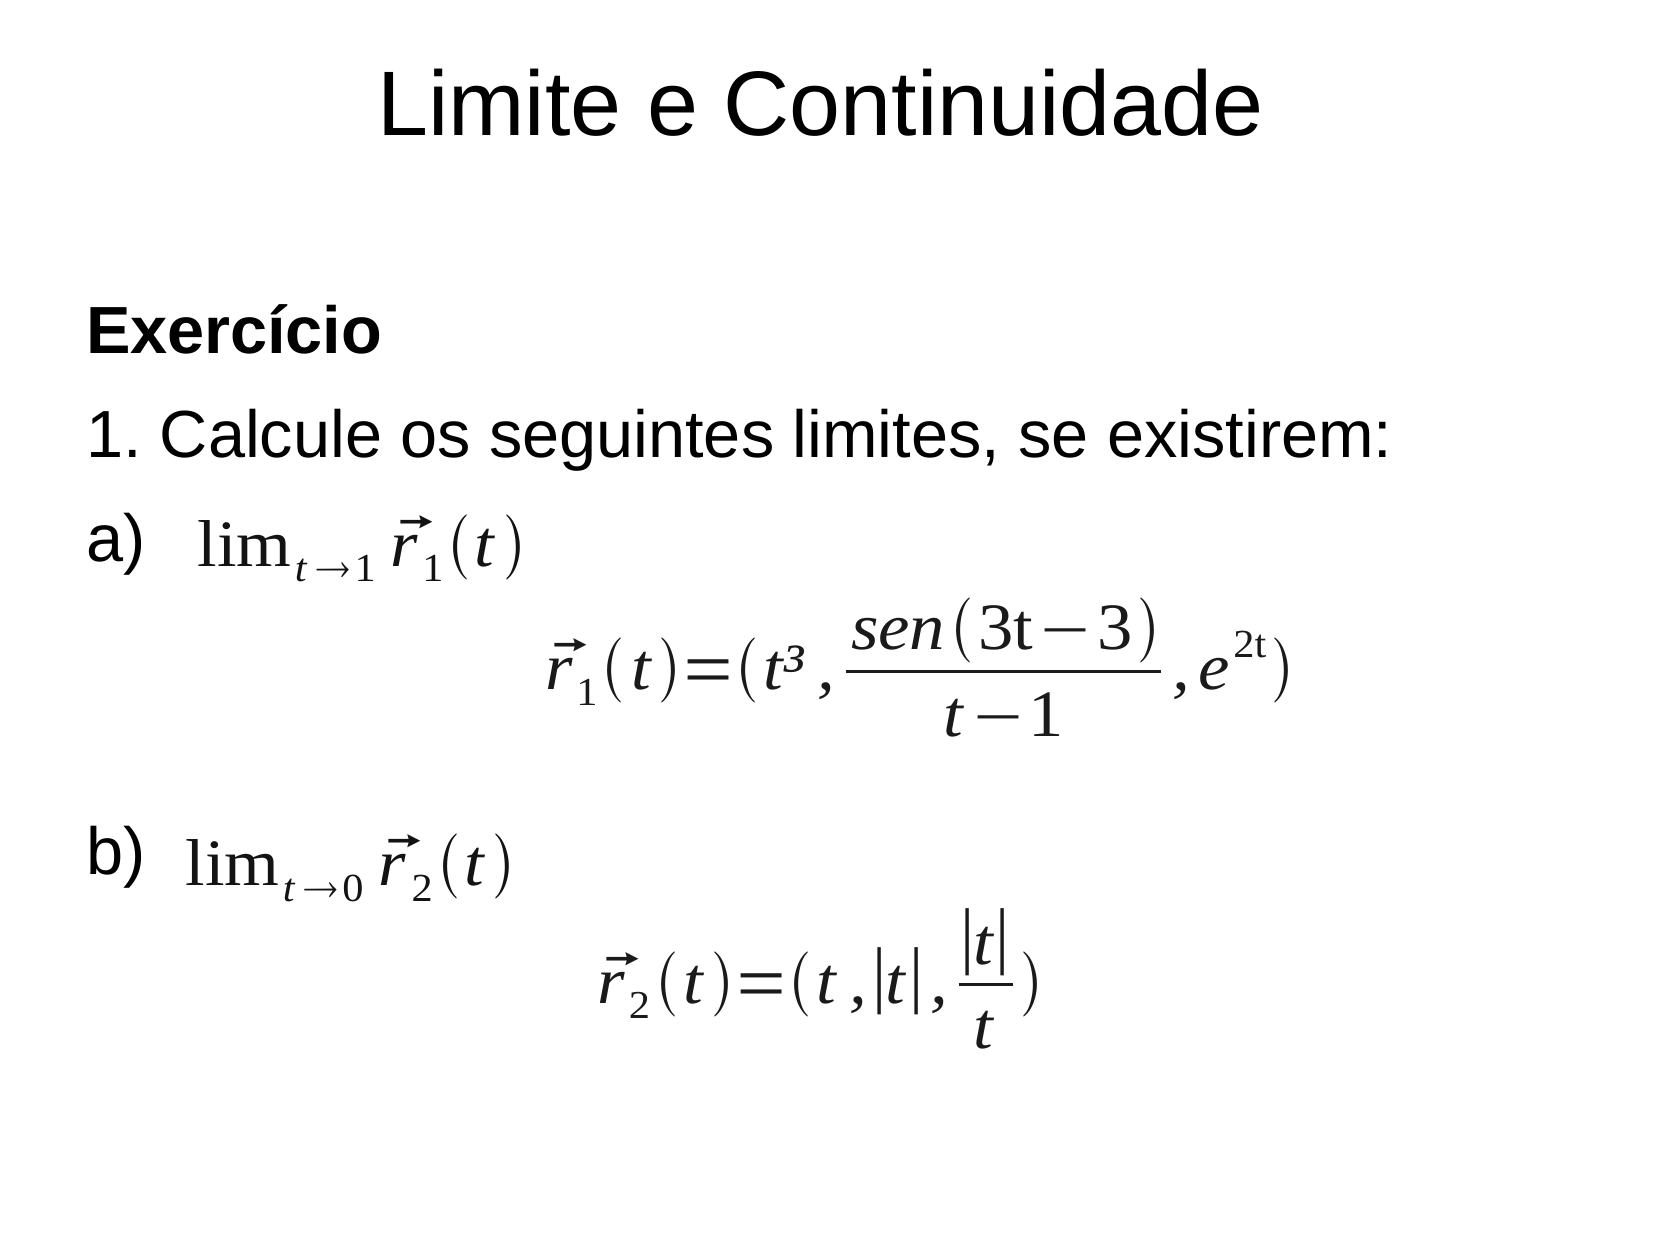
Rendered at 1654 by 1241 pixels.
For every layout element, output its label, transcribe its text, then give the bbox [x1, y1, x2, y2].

chart [189, 506, 532, 591]
title Limite e Continuidade [77, 7, 1566, 200]
chart [590, 905, 1048, 1063]
chart [538, 590, 1300, 751]
chart [177, 826, 521, 911]
list Exercício 1. Calcule os seguintes limites, se existirem: a) b) [85, 292, 1575, 1152]
